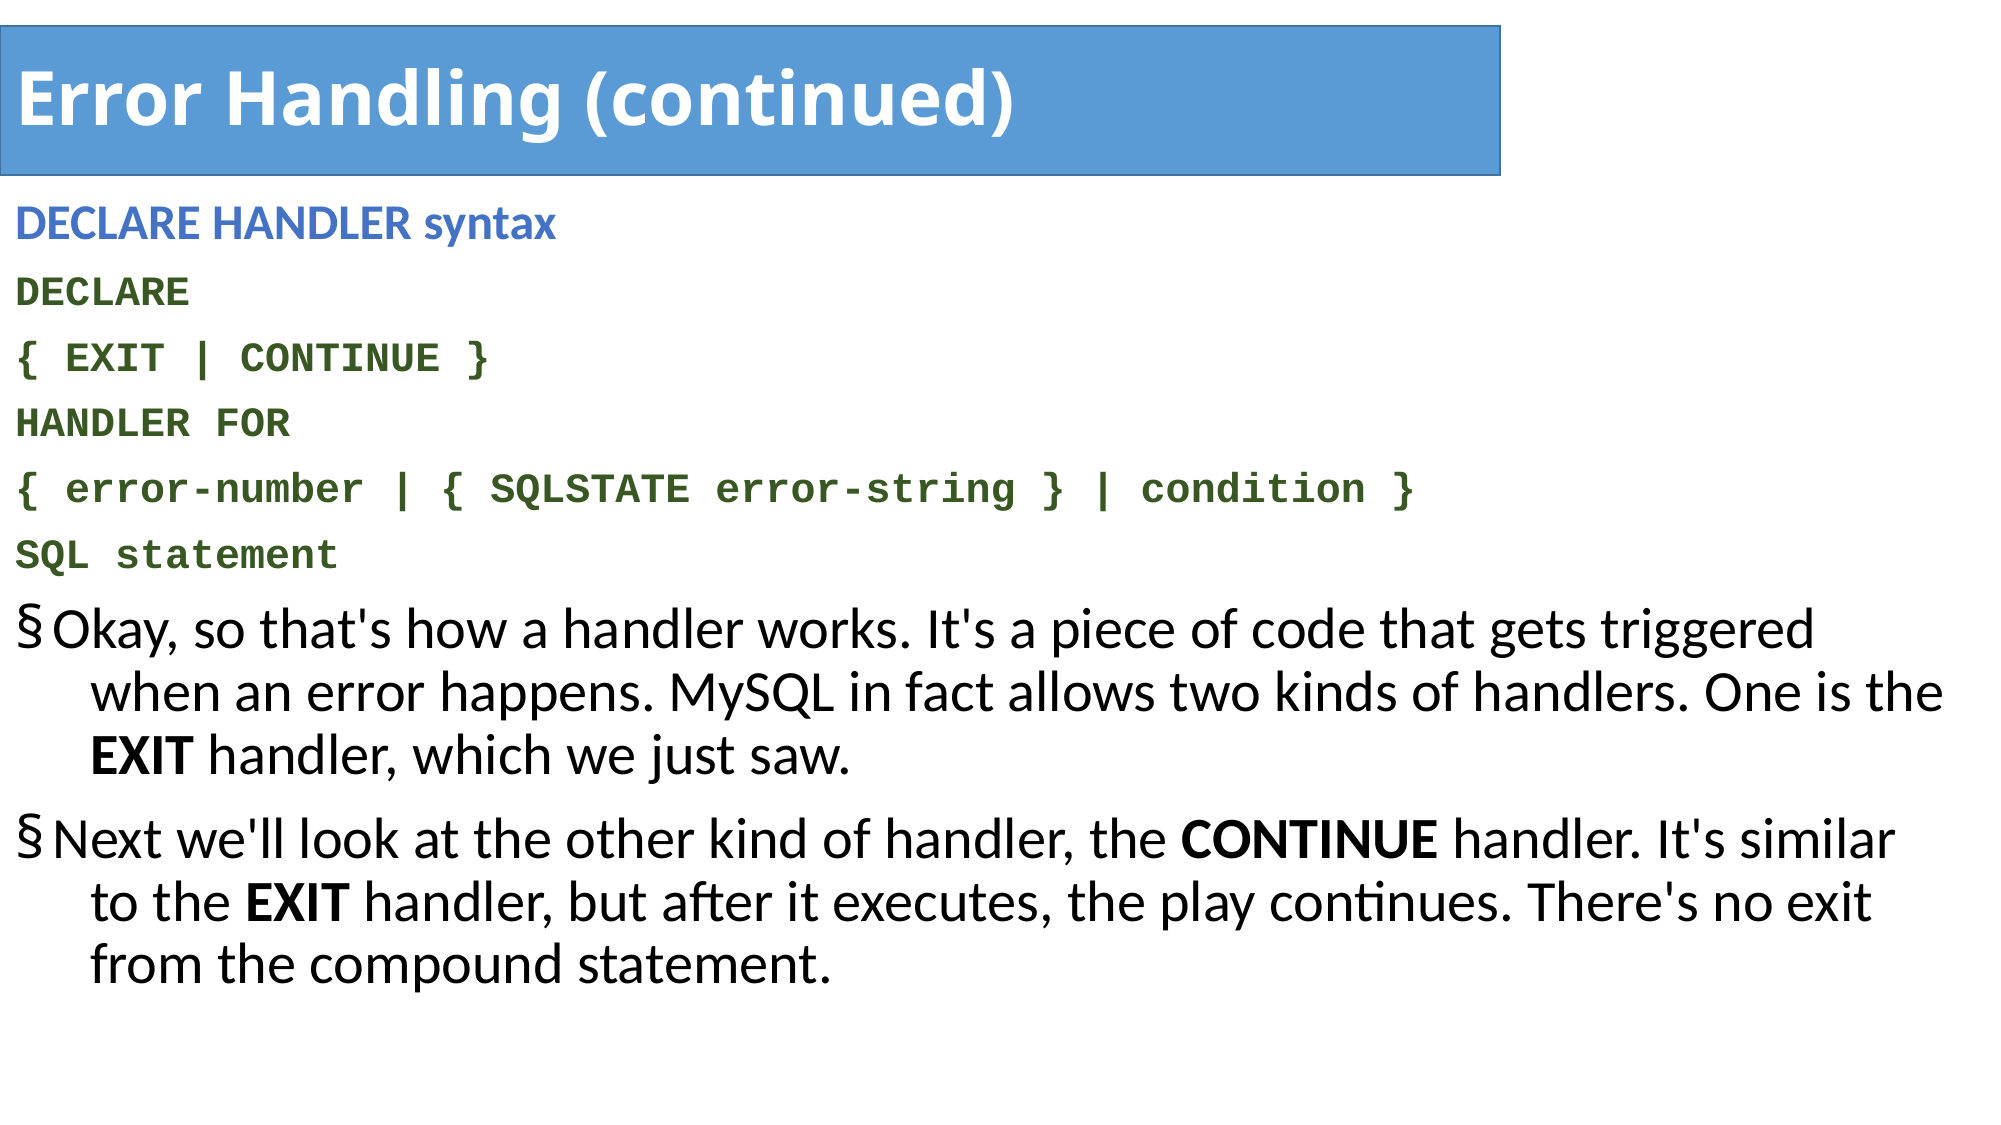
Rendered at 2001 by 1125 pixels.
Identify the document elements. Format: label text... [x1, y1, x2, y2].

title Error Handling (continued) [0, 26, 1501, 176]
subtitle DECLARE HANDLER syntax DECLARE { EXIT | CONTINUE } HANDLER FOR { error-number | { SQLSTATE error-string } | condition } SQL statement Okay, so that's how a handler works. It's a piece of code that gets triggered when an error happens. MySQL in fact allows two kinds of handlers. One is the EXIT handler, which we just saw. Next we'll look at the other kind of handler, the CONTINUE handler. It's similar to the EXIT handler, but after it executes, the play continues. There's no exit from the compound statement. [0, 198, 1966, 1051]
